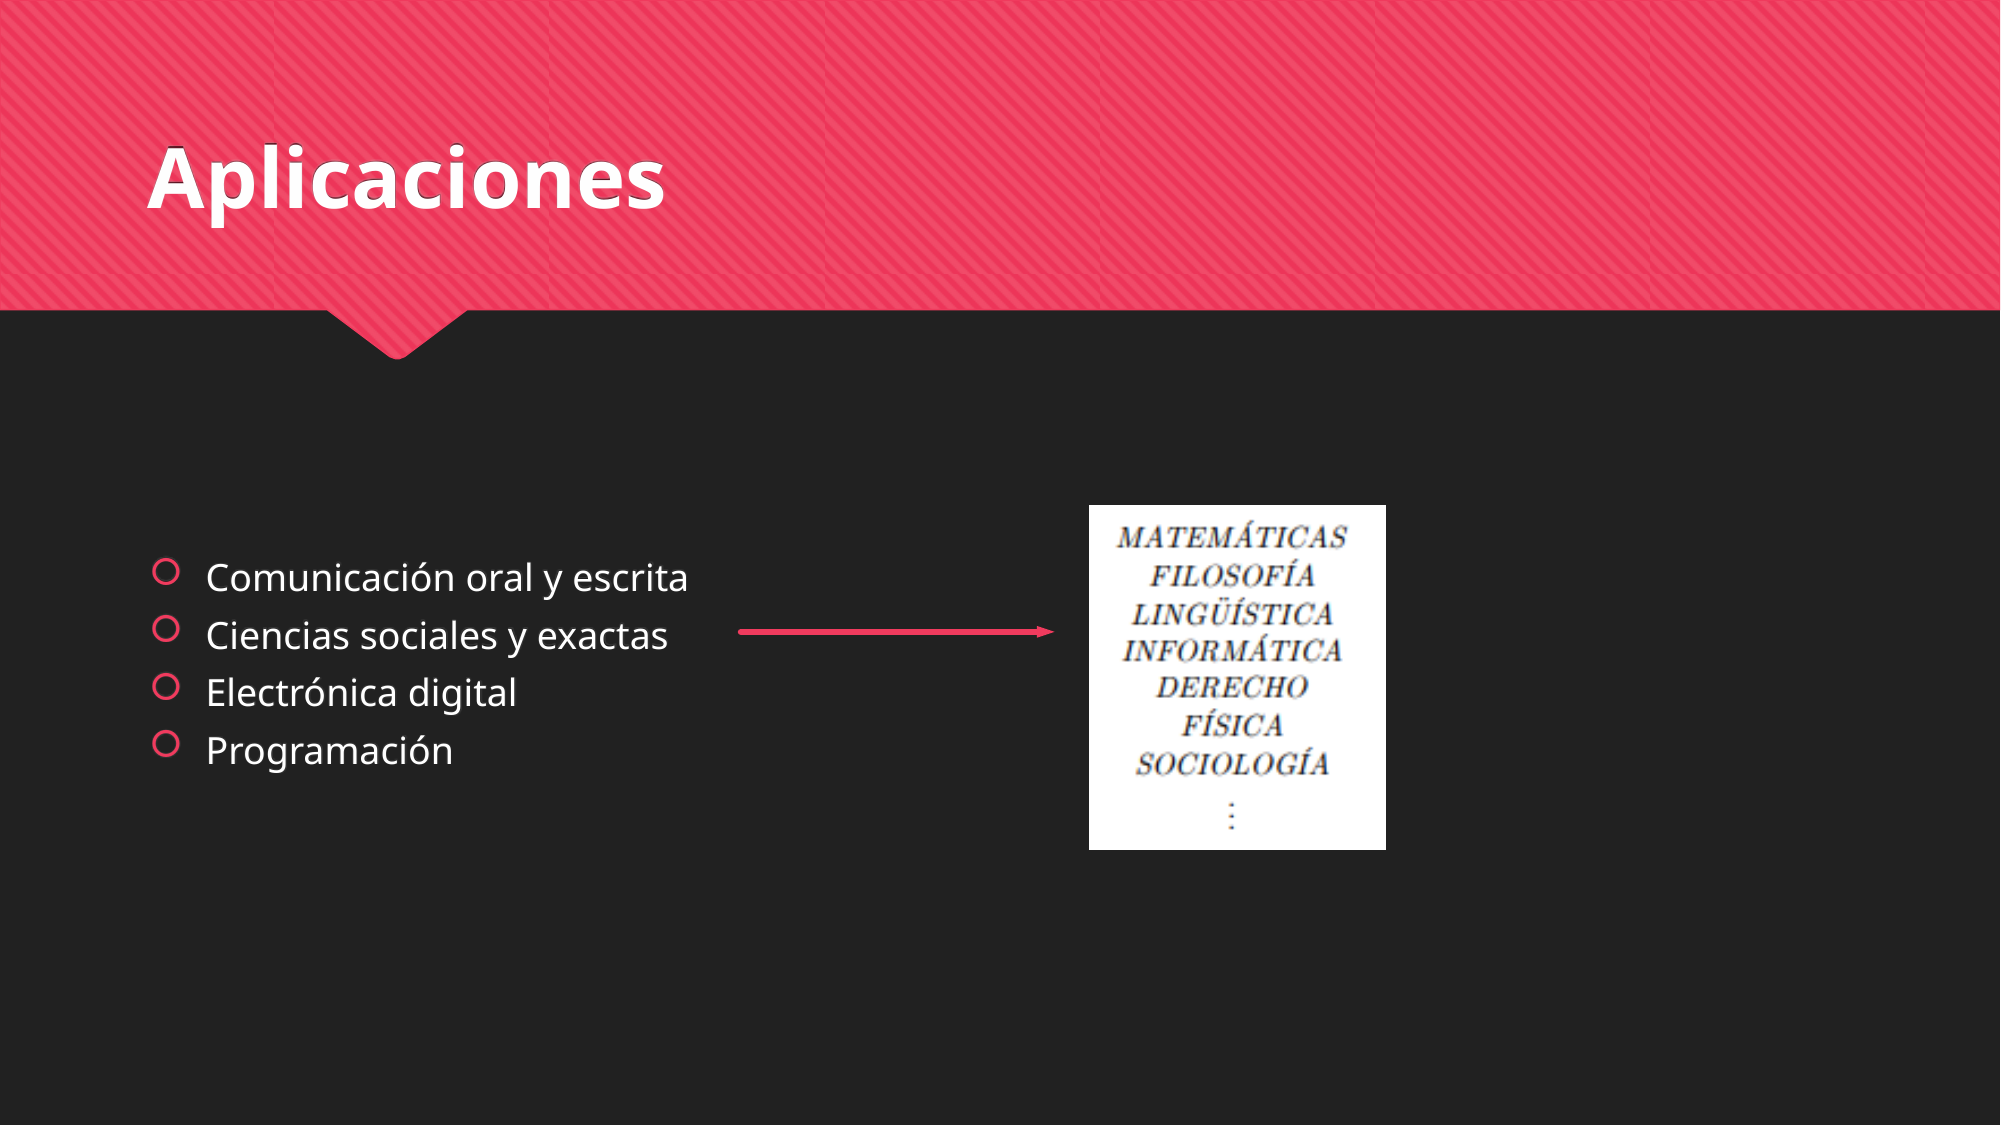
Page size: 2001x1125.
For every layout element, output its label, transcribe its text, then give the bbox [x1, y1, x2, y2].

list Comunicación oral y escrita Ciencias sociales y exactas Electrónica digital Programación [134, 364, 1866, 962]
picture [1089, 505, 1386, 850]
title Aplicaciones [132, 73, 1868, 233]
